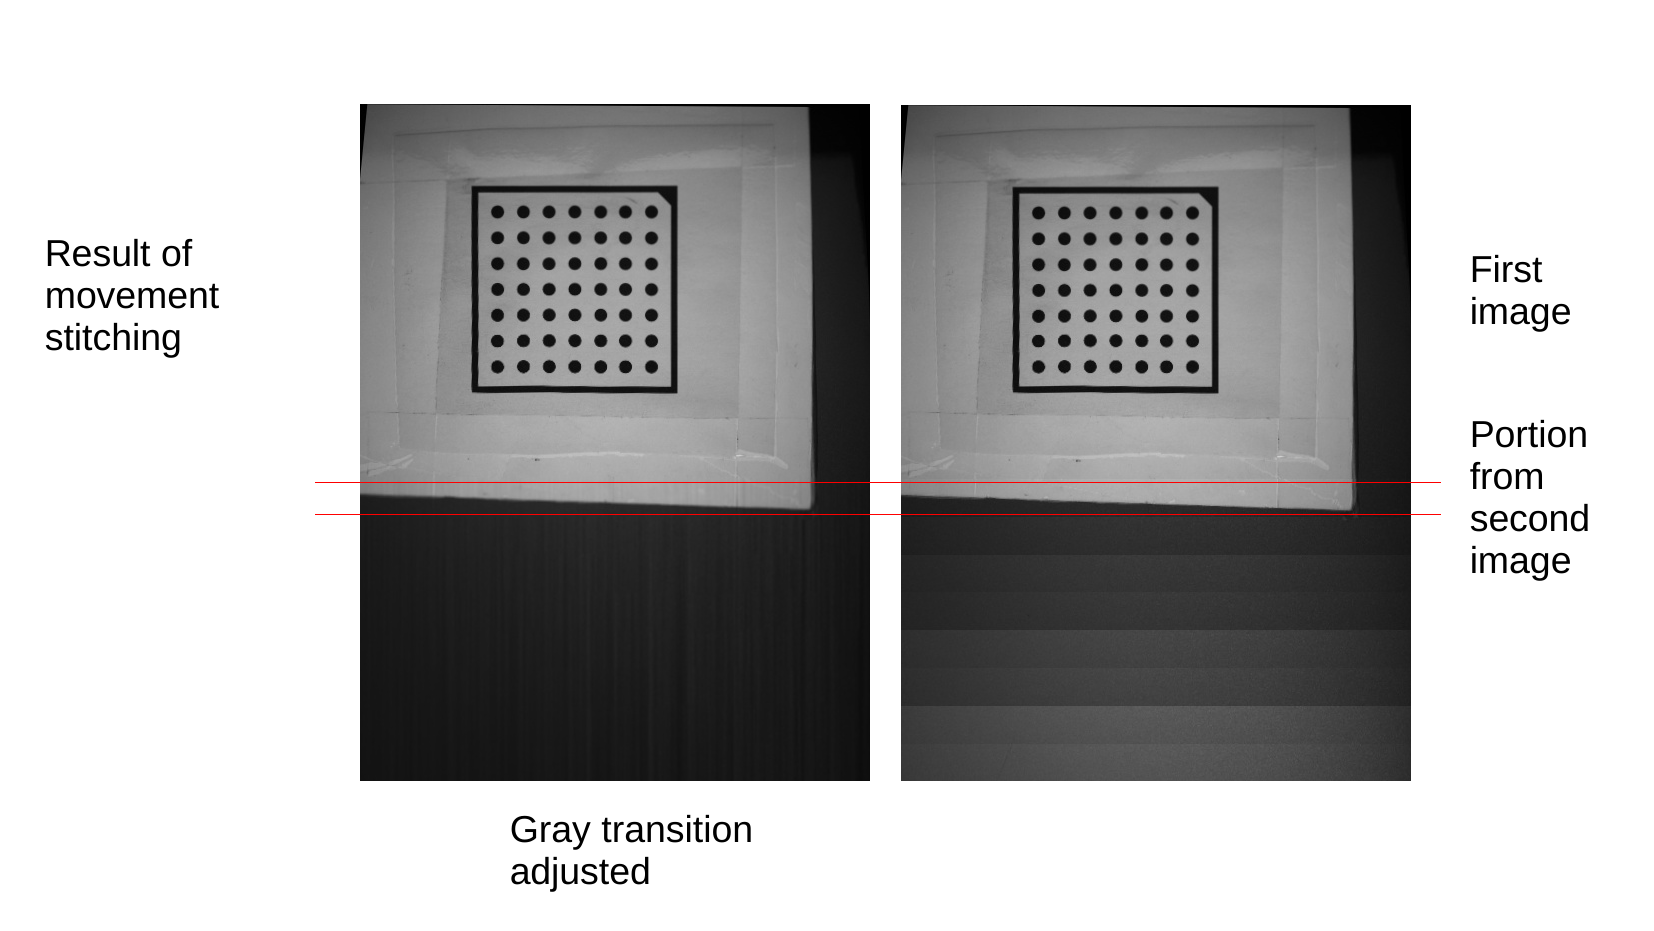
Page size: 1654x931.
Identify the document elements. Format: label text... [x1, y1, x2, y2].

picture [901, 483, 1411, 514]
text_box Portion from second image [1455, 405, 1636, 631]
picture [360, 483, 870, 514]
text_box Result of movement stitching [30, 225, 361, 366]
picture [360, 515, 870, 781]
text_box Gray transition adjusted [495, 801, 781, 901]
picture [901, 105, 1411, 482]
picture [360, 104, 870, 482]
picture [901, 515, 1411, 781]
text_box First image [1455, 240, 1606, 340]
